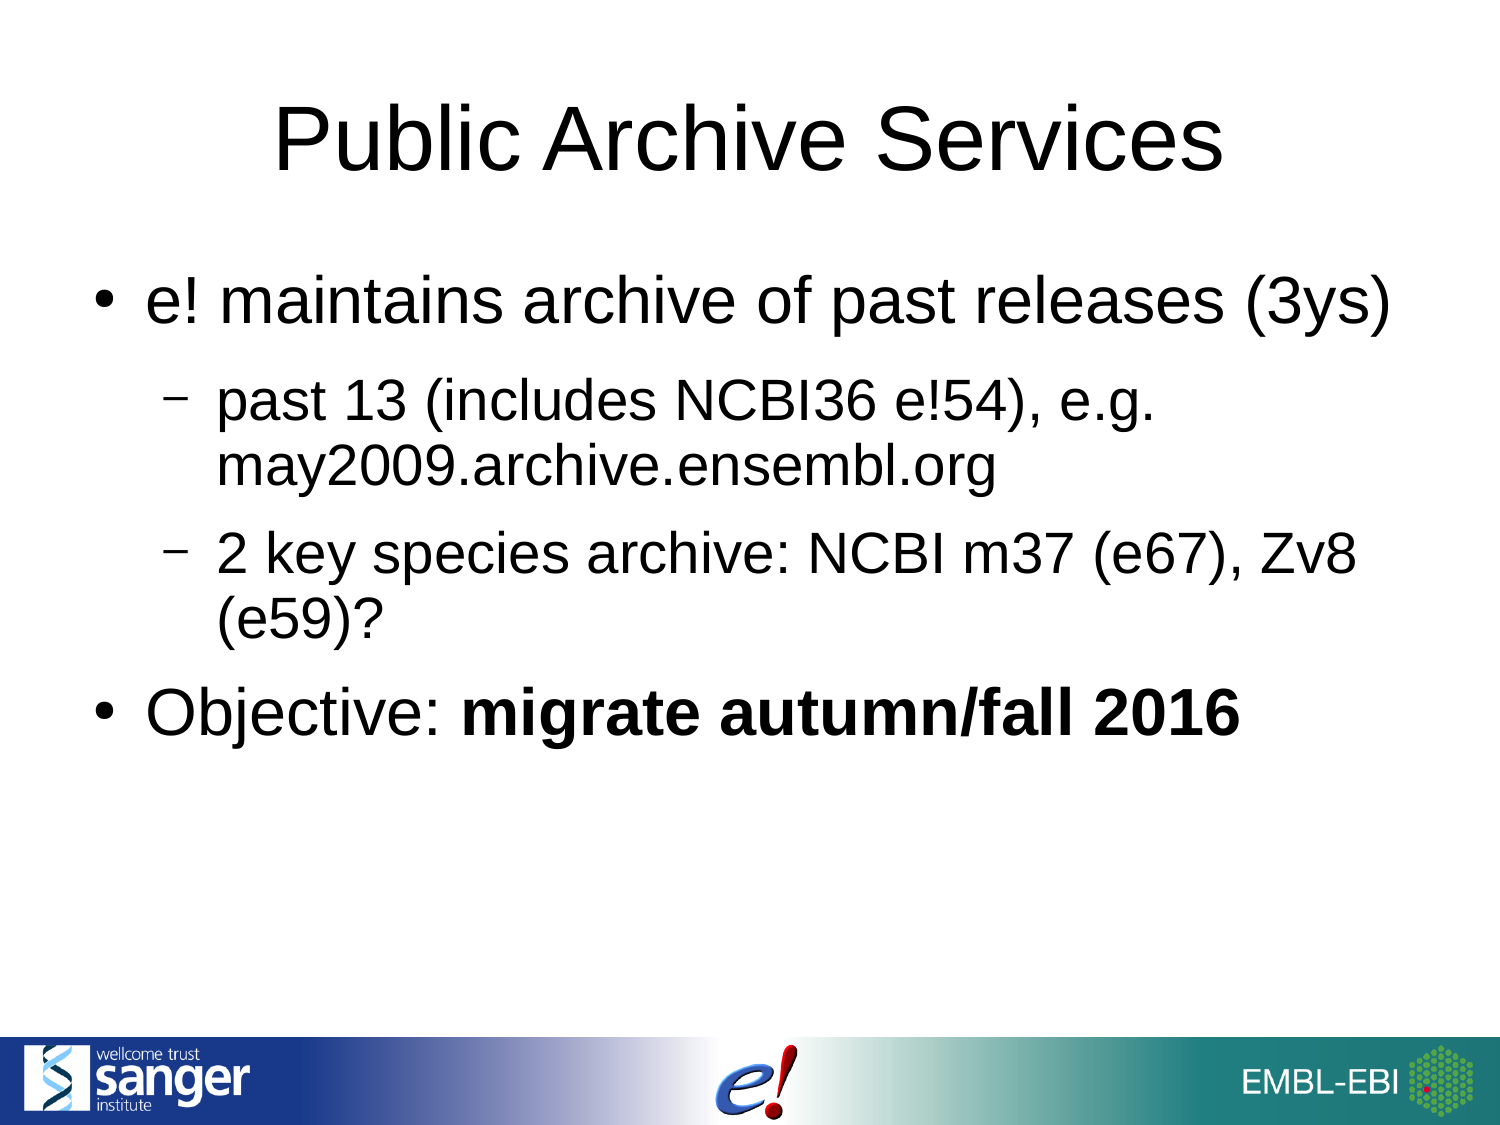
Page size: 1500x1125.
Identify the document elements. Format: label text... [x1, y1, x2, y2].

picture [0, 1037, 1500, 1125]
list e! maintains archive of past releases (3ys) past 13 (includes NCBI36 e!54), e.g. may2009.archive.ensembl.org 2 key species archive: NCBI m37 (e67), Zv8 (e59)? Objective: migrate autumn/fall 2016 [75, 263, 1395, 916]
title Public Archive Services [75, 44, 1425, 233]
